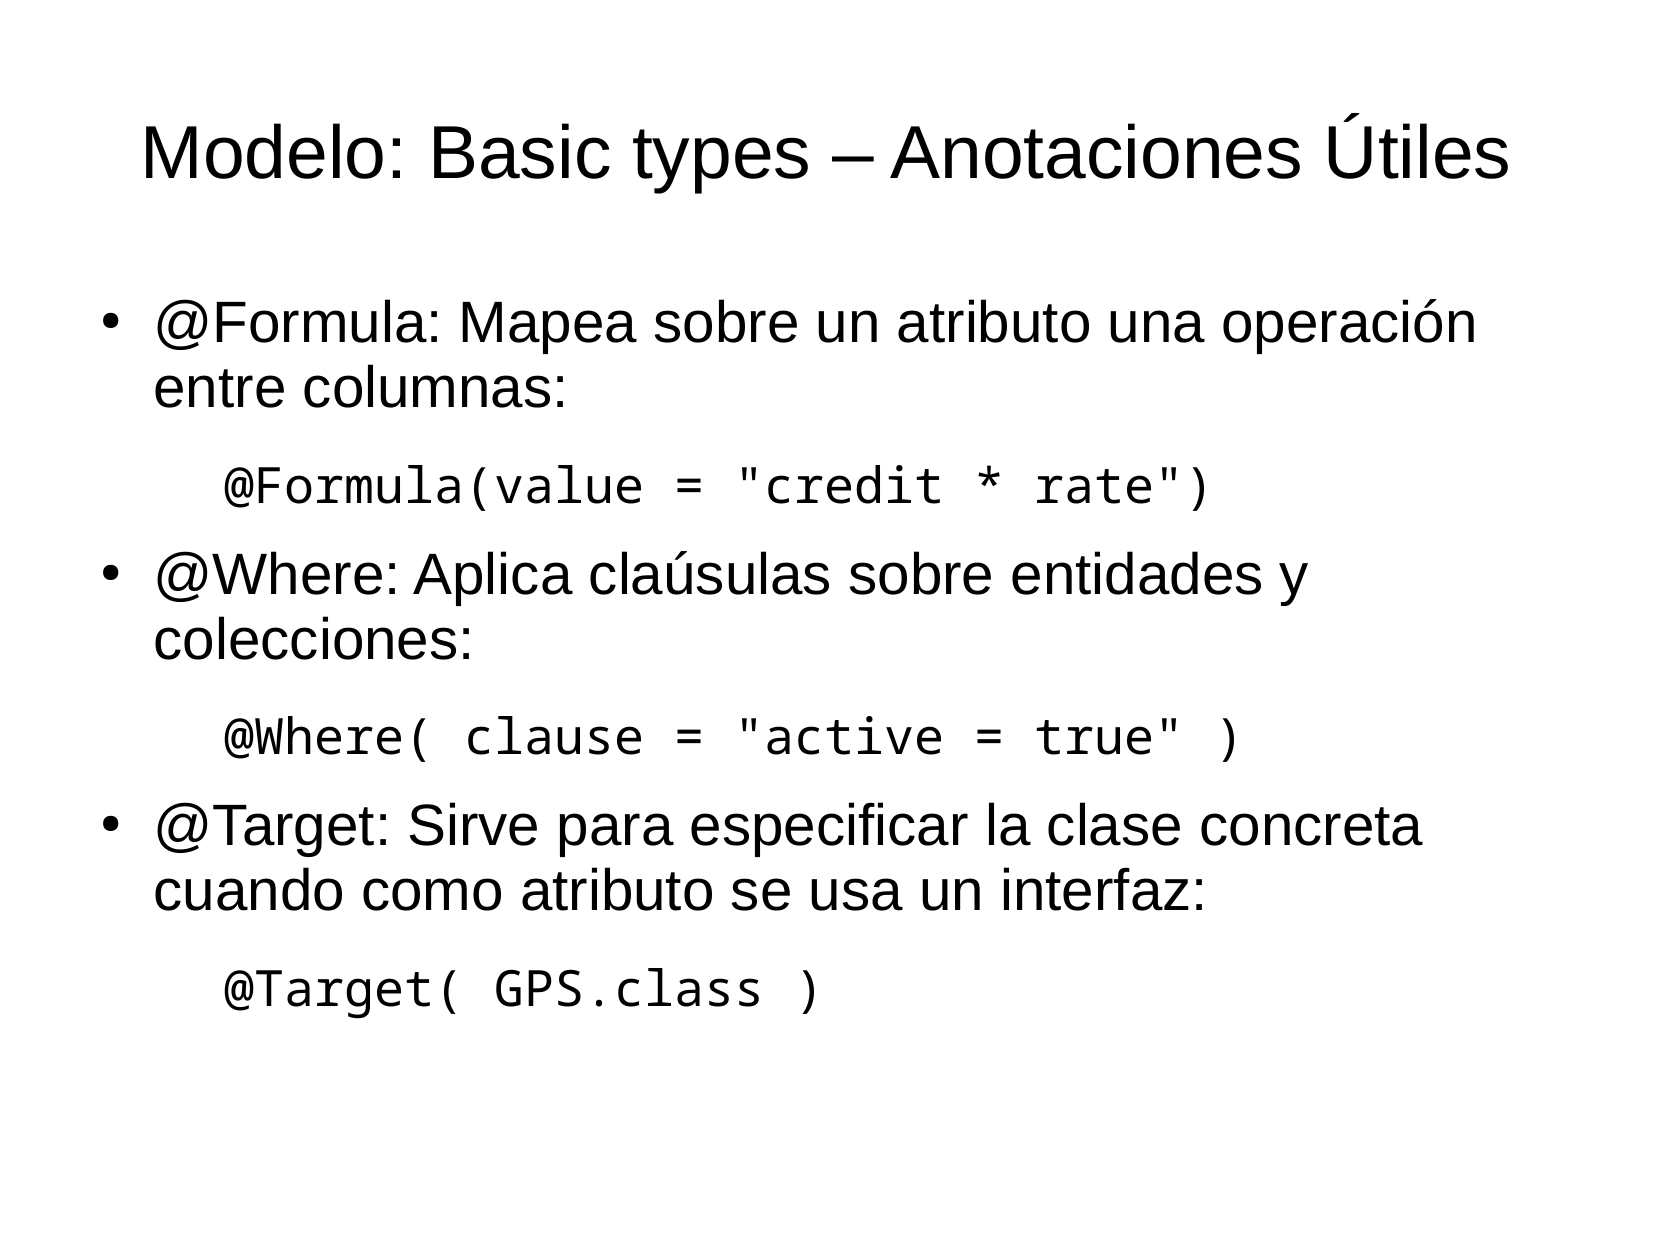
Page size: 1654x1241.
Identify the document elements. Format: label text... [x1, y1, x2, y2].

list @Formula: Mapea sobre un atributo una operación entre columnas: @Formula(value = "credit * rate") @Where: Aplica claúsulas sobre entidades y colecciones: @Where( clause = "active = true" ) @Target: Sirve para especificar la clase concreta cuando como atributo se usa un interfaz: @Target( GPS.class ) [82, 290, 1571, 1109]
title Modelo: Basic types – Anotaciones Útiles [82, 49, 1571, 257]
